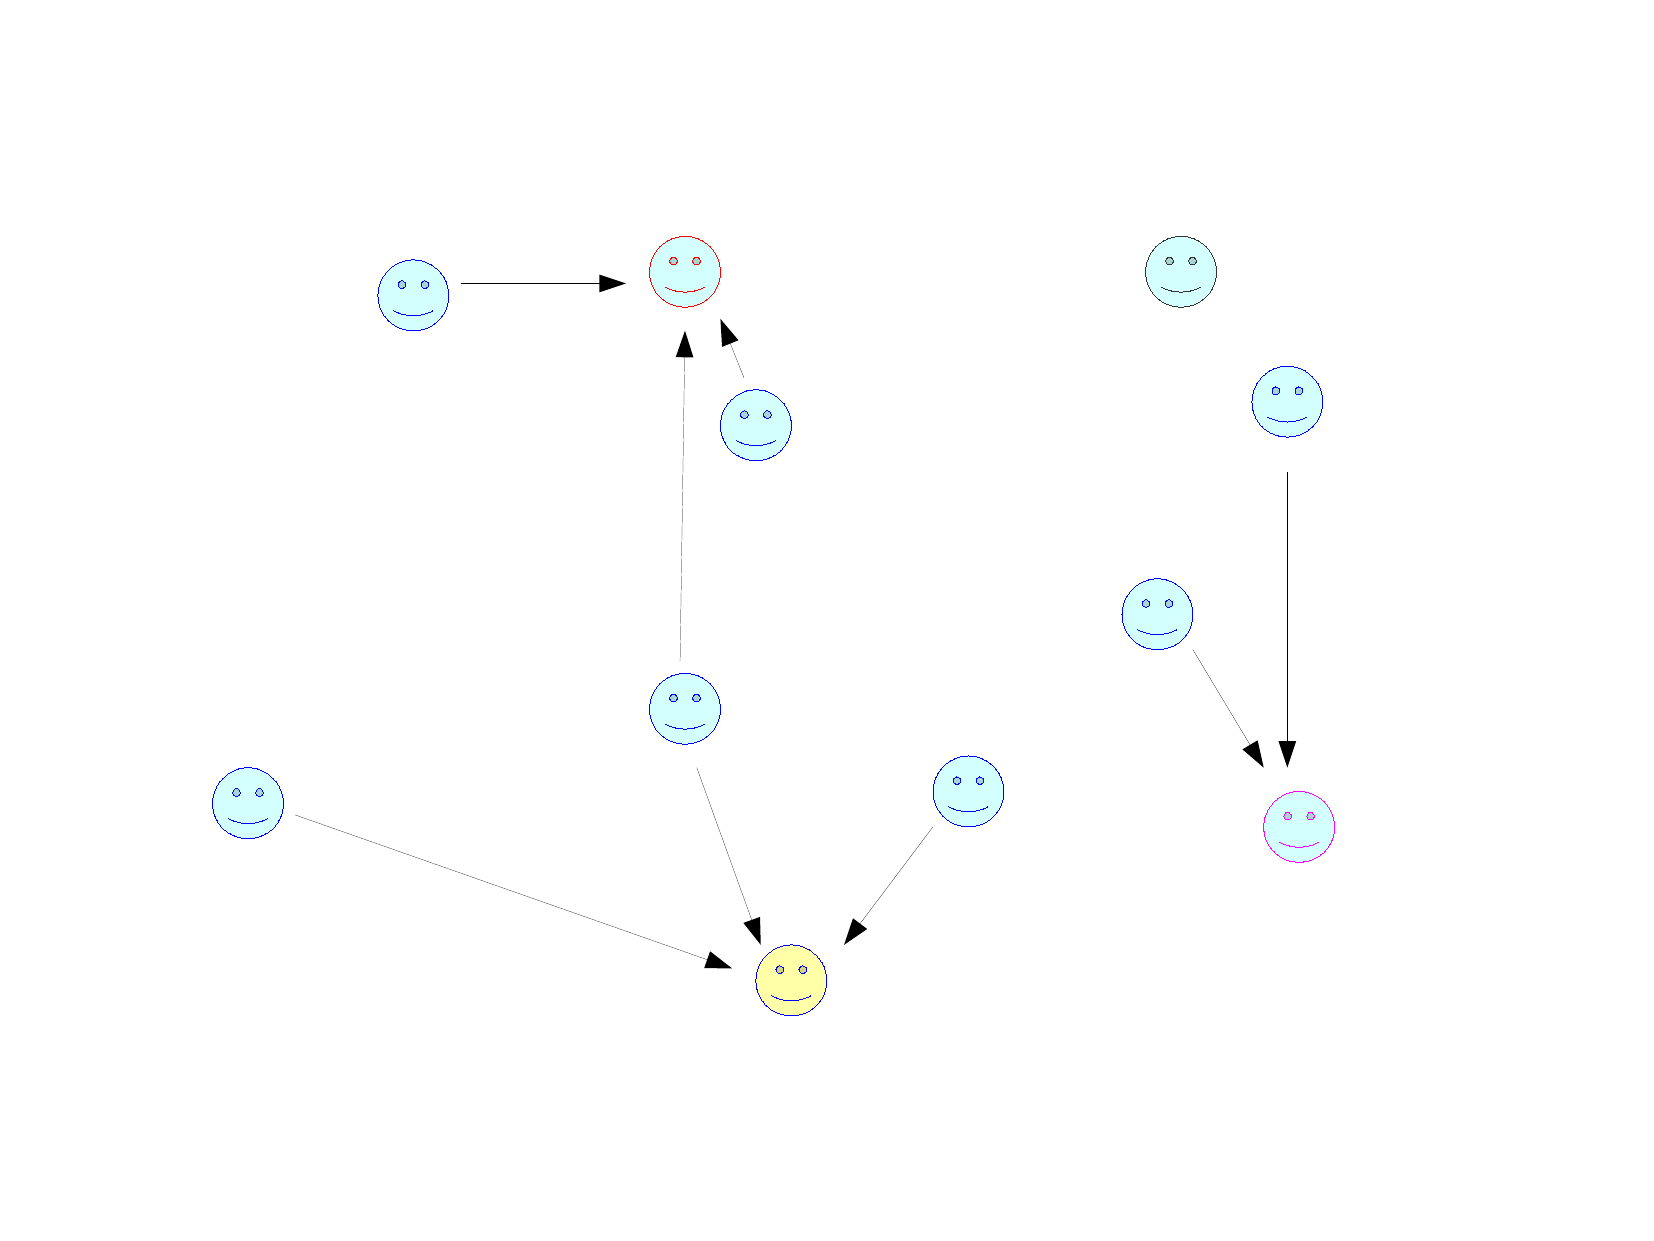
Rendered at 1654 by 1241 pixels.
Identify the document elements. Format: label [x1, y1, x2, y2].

text_box [1251, 366, 1323, 438]
text_box [1121, 578, 1193, 650]
text_box [649, 236, 721, 308]
text_box [649, 673, 721, 745]
text_box [720, 389, 792, 461]
text_box [1263, 791, 1335, 863]
text_box [933, 755, 1004, 827]
text_box [1145, 236, 1217, 308]
text_box [212, 767, 284, 839]
text_box [755, 944, 827, 1016]
text_box [377, 259, 449, 331]
